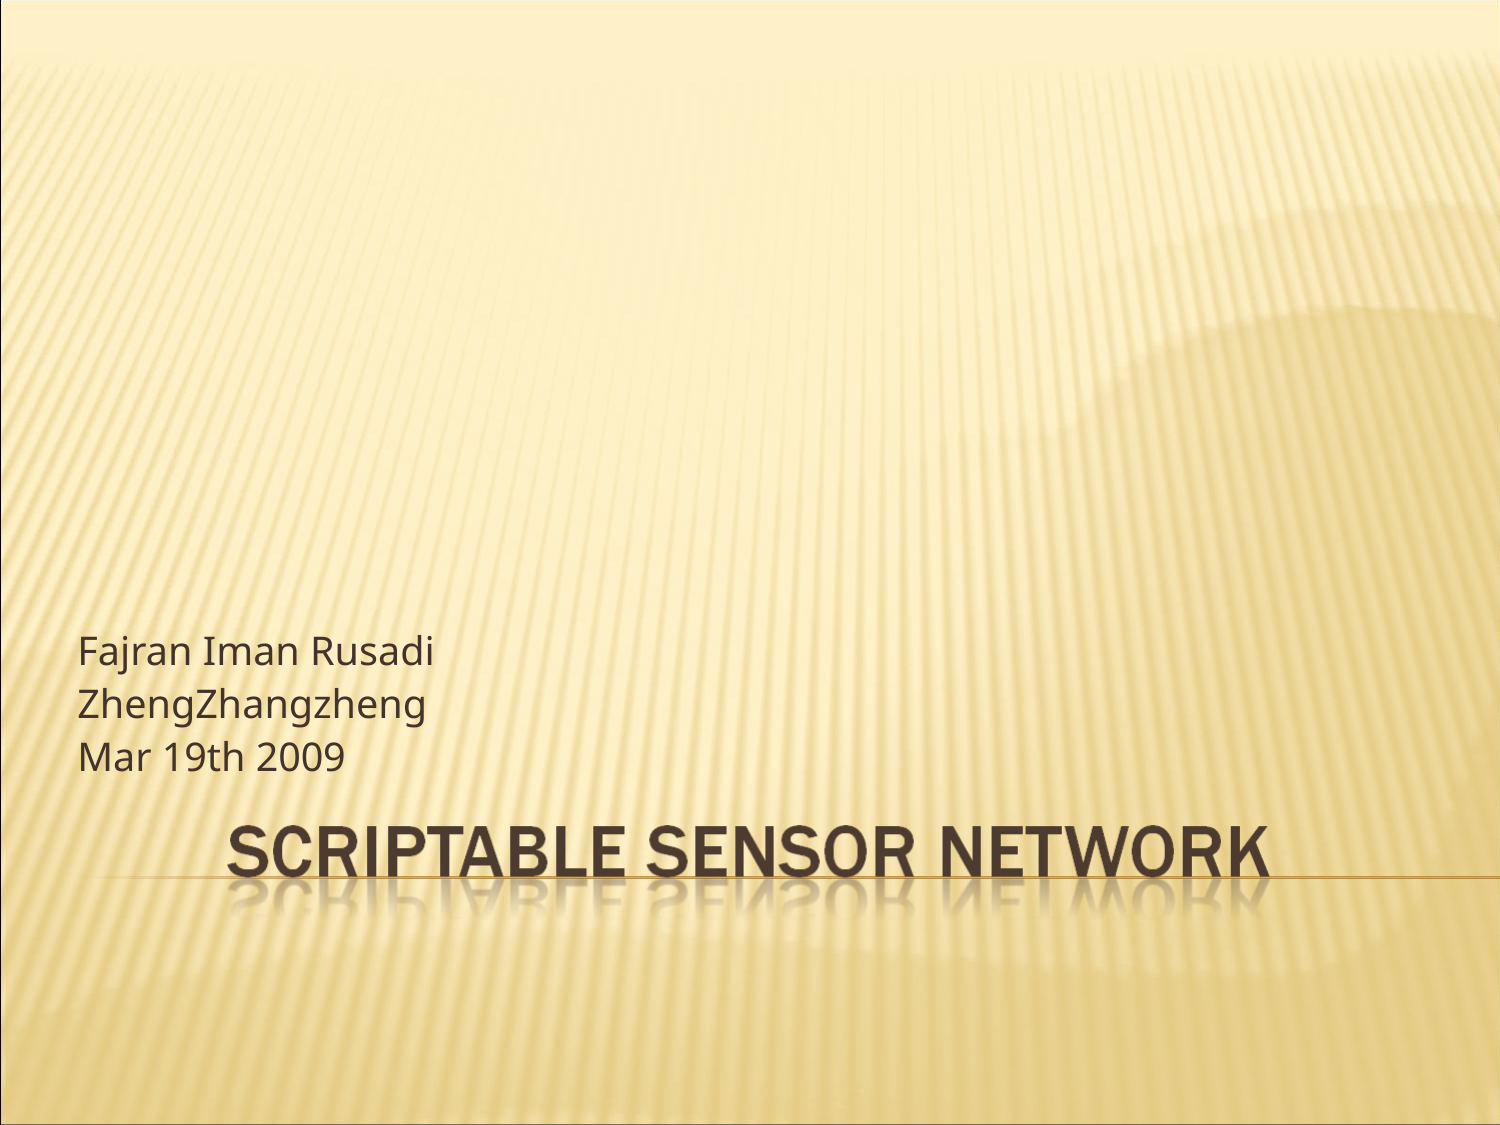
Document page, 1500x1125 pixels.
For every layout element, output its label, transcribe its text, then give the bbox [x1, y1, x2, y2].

text_box Fajran Iman Rusadi ZhengZhangzheng Mar 19th 2009 [62, 637, 1450, 788]
text_box [62, 781, 1452, 998]
picture [0, 0, 1500, 1125]
